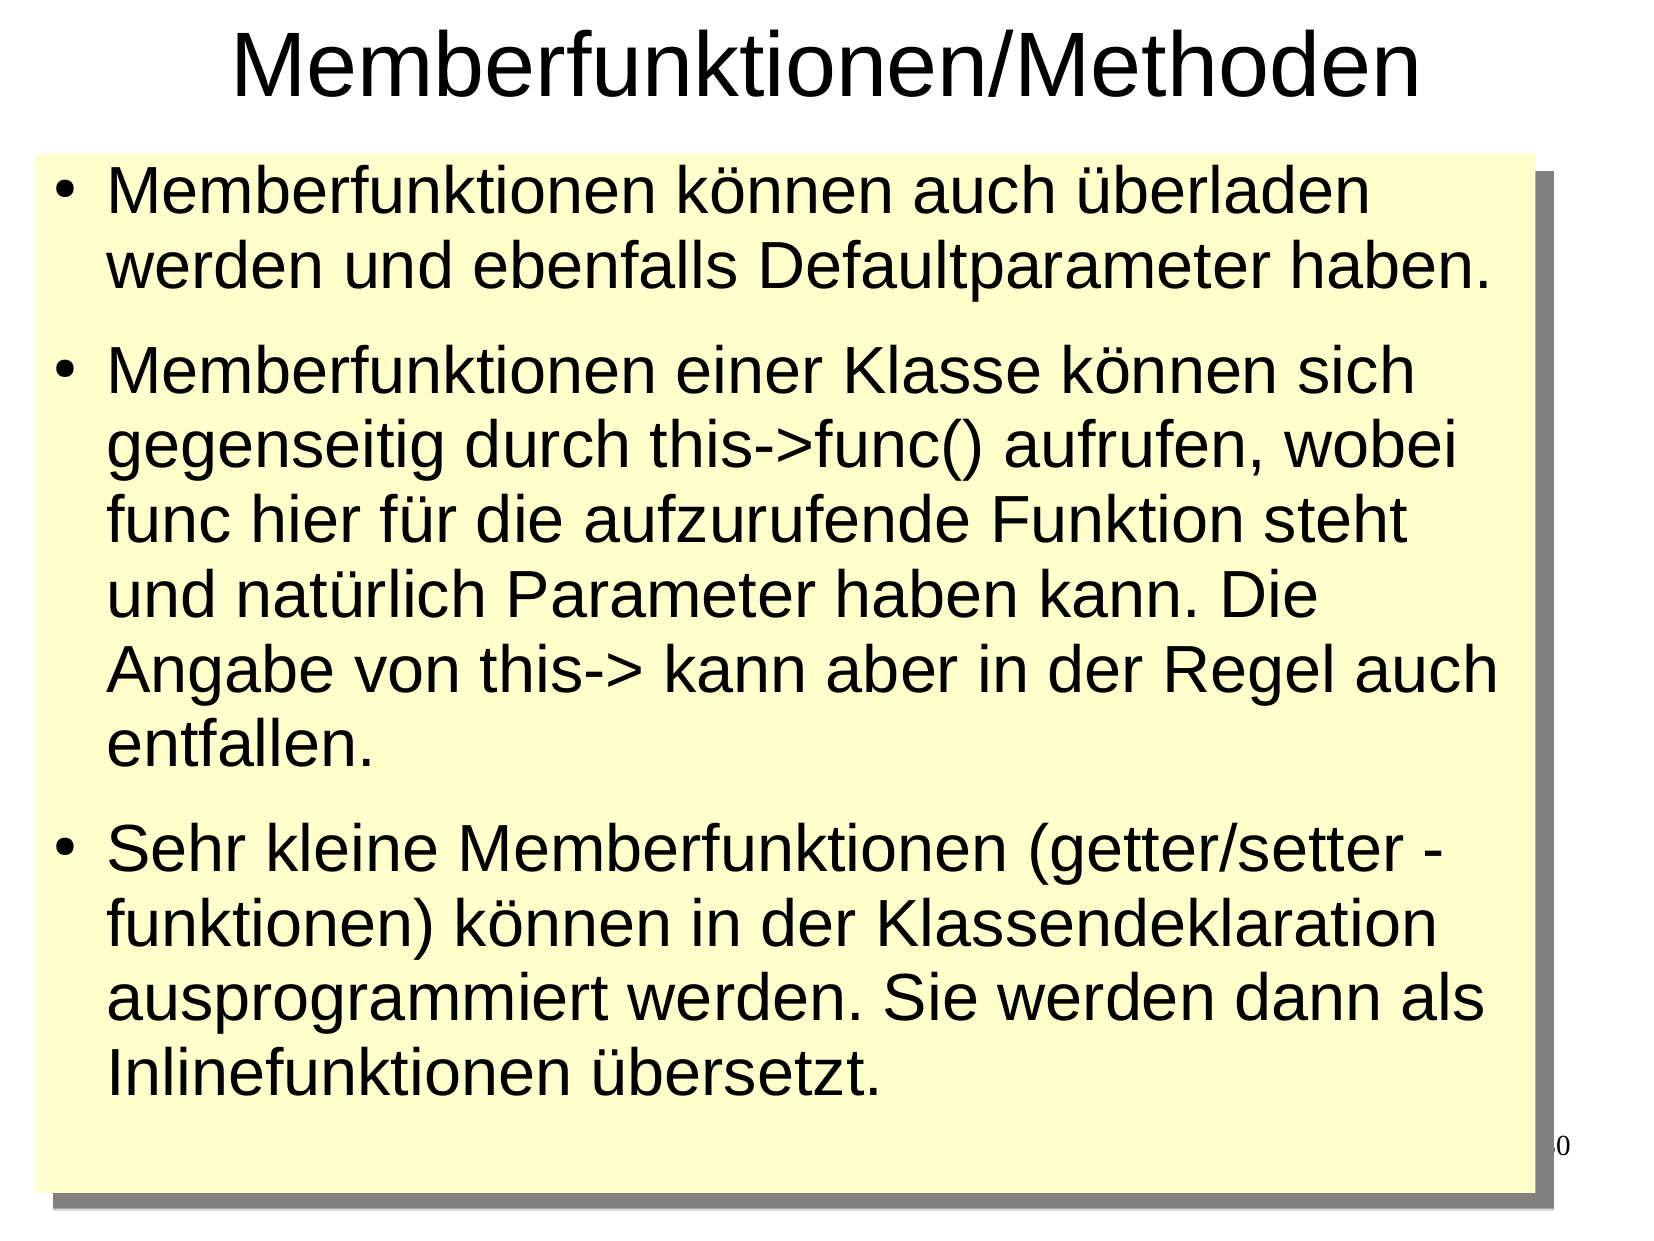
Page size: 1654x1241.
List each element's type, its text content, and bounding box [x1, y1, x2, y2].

title Memberfunktionen/Methoden [82, 0, 1571, 168]
list Memberfunktionen können auch überladen werden und ebenfalls Defaultparameter haben. Memberfunktionen einer Klasse können sich gegenseitig durch this->func() aufrufen, wobei func hier für die aufzurufende Funktion steht und natürlich Parameter haben kann. Die Angabe von this-> kann aber in der Regel auch entfallen. Sehr kleine Memberfunktionen (getter/setter -funktionen) können in der Klassendeklaration ausprogrammiert werden. Sie werden dann als Inlinefunktionen übersetzt. [35, 153, 1536, 1193]
